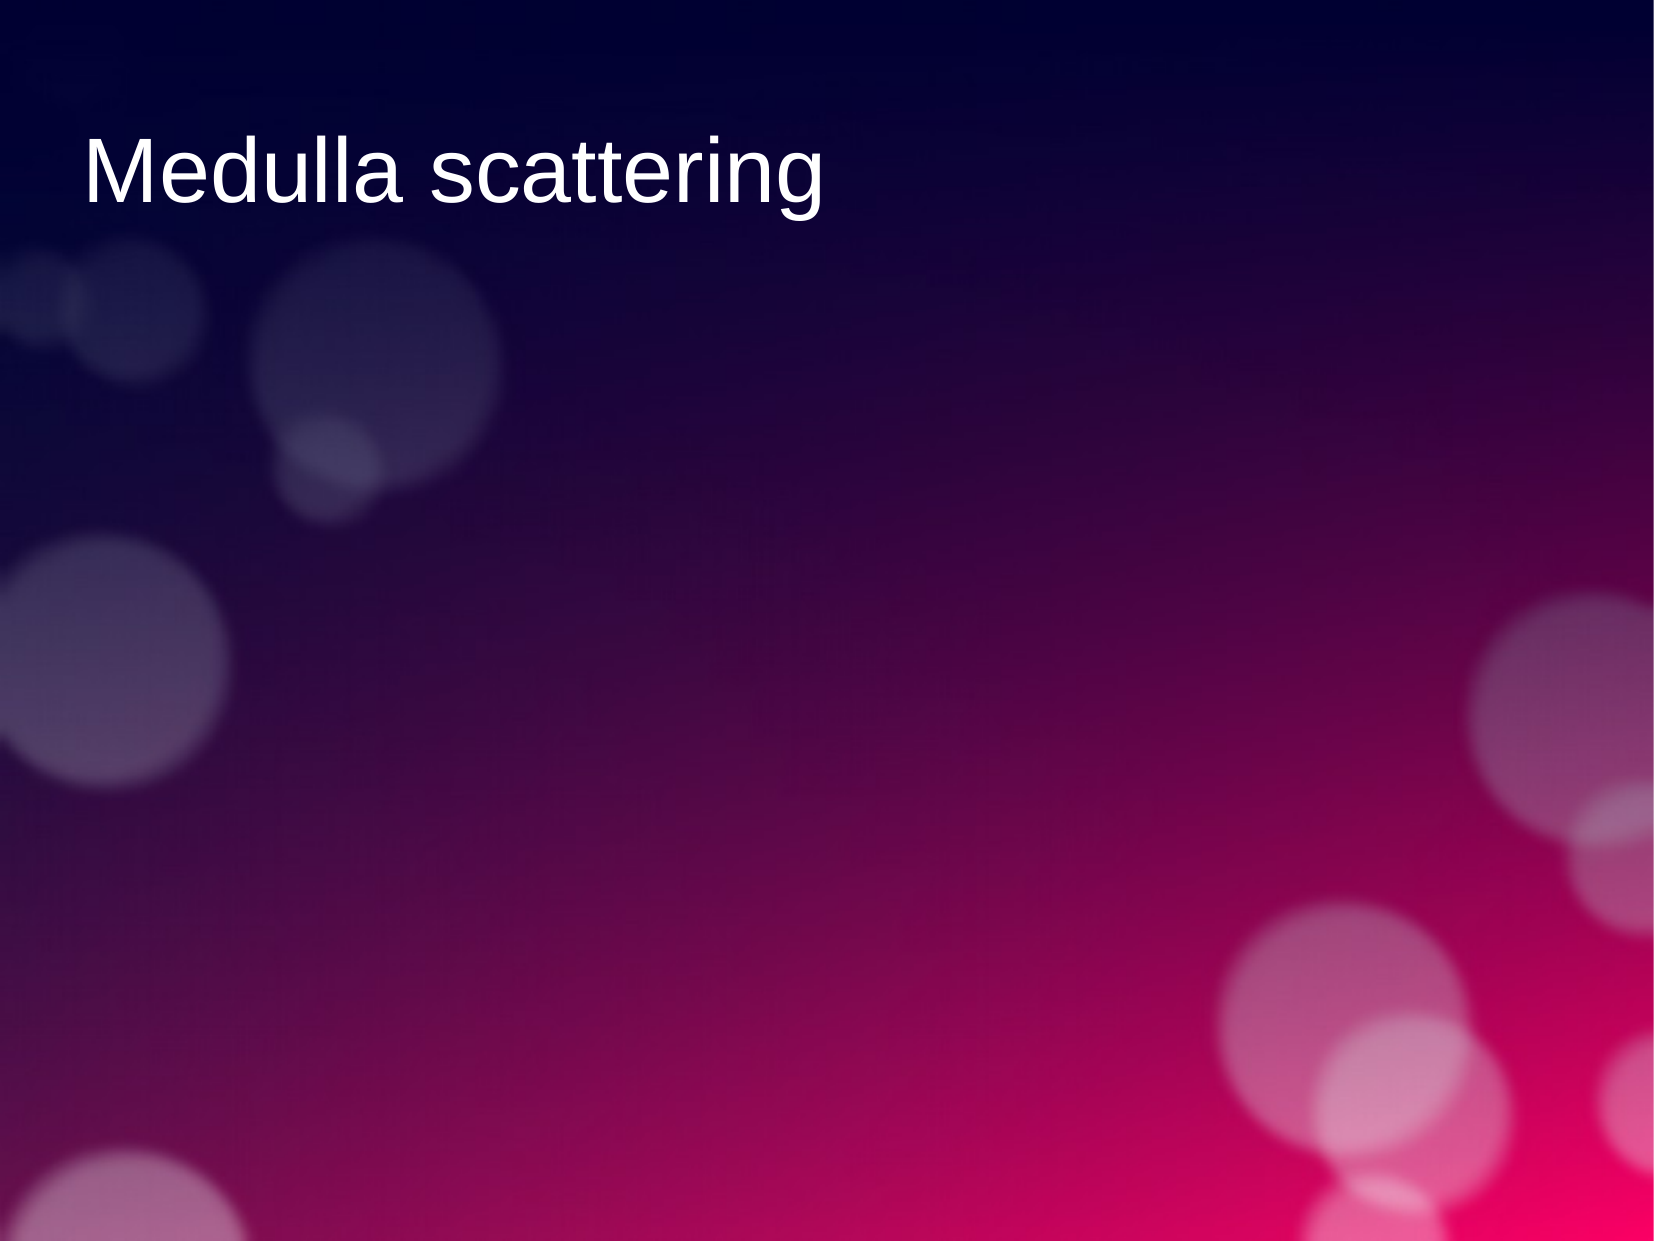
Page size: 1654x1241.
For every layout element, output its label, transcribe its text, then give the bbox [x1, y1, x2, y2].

title Medulla scattering [82, 67, 1571, 275]
picture [0, 0, 1654, 1241]
